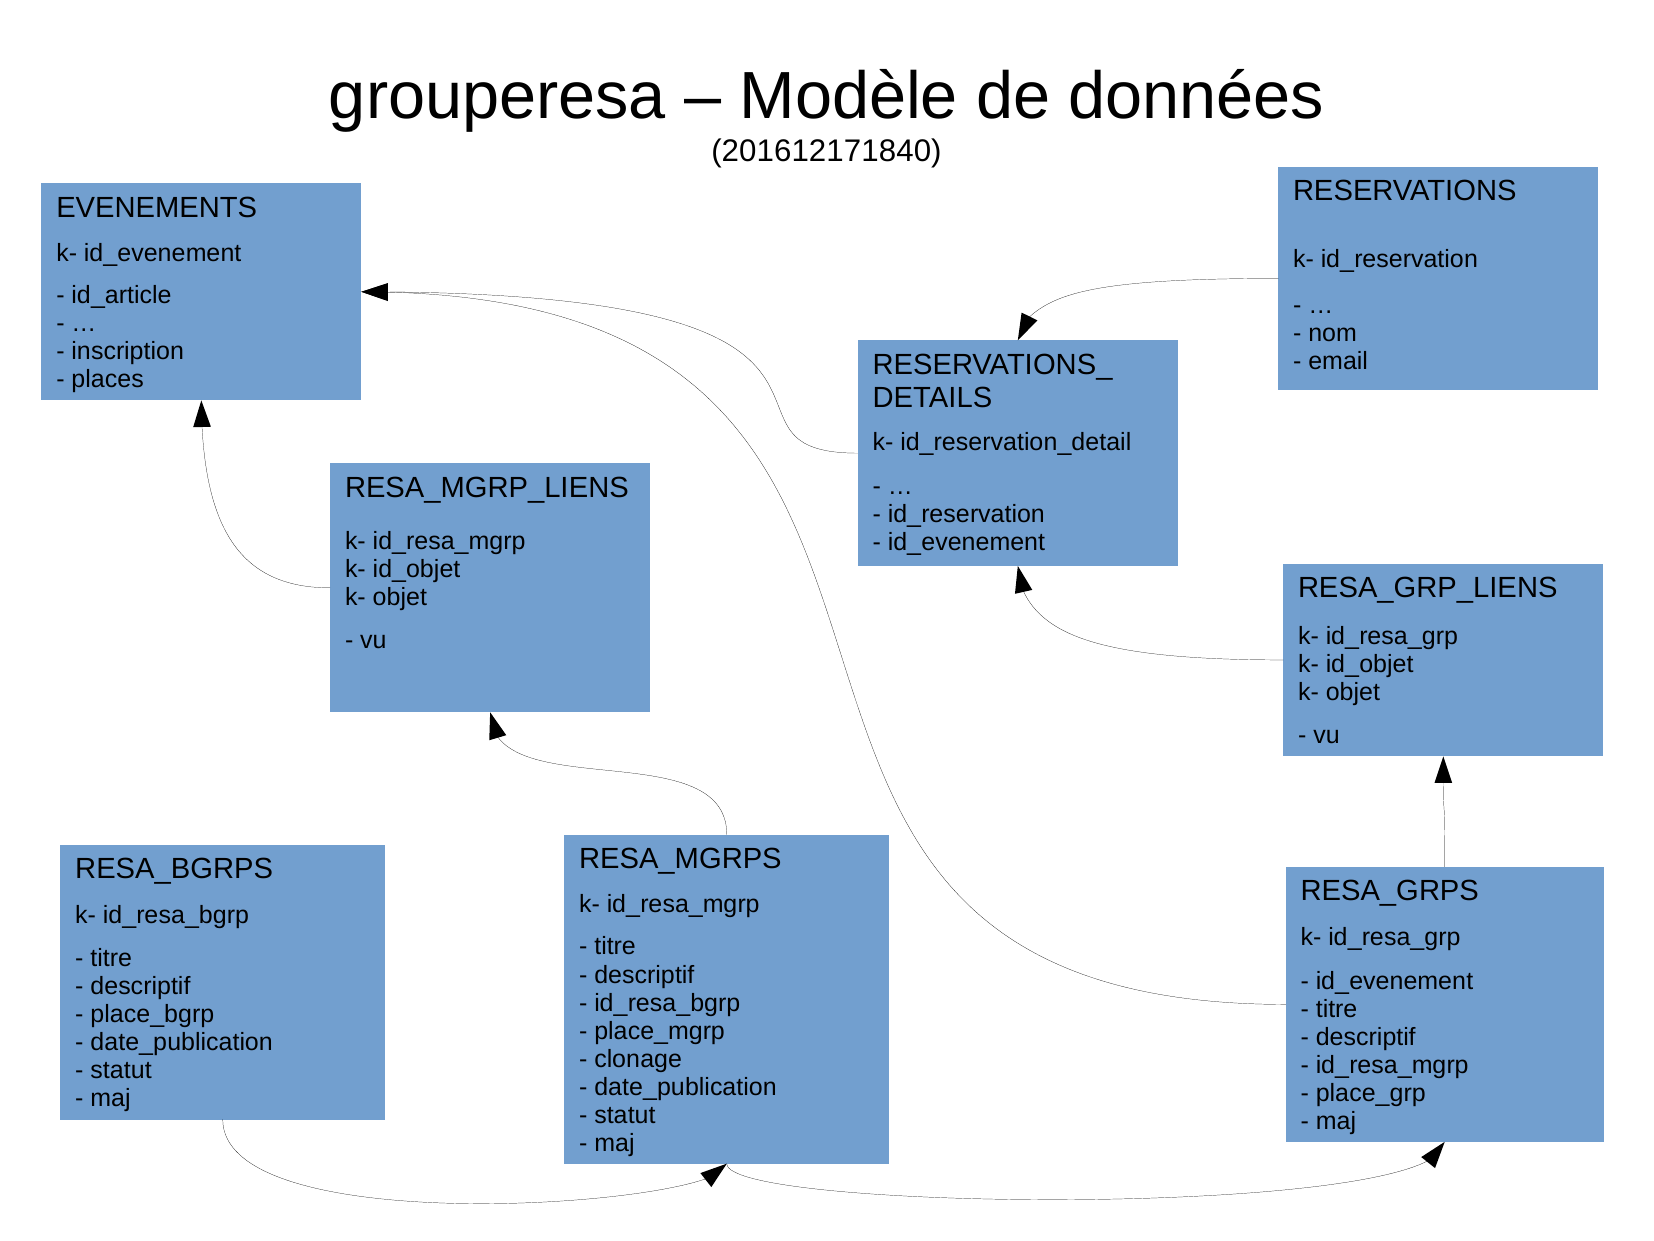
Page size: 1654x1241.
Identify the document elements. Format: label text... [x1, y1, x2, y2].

table_cell - … - nom - email [1278, 284, 1598, 390]
title grouperesa – Modèle de données (201612171840) [82, 49, 1571, 178]
table_header RESERVATIONS_ DETAILS [858, 340, 1178, 421]
table_cell - id_evenement - titre - descriptif - id_resa_mgrp - place_grp - maj [1286, 959, 1604, 1142]
table_cell k- id_resa_mgrp k- id_objet k- objet [330, 520, 650, 618]
table_cell - titre - descriptif - id_resa_bgrp - place_mgrp - clonage - date_publication - statut - maj [564, 925, 889, 1164]
table_cell k- id_evenement [41, 231, 361, 274]
table_cell k- id_reservation [1278, 237, 1598, 284]
table_header RESA_GRP_LIENS [1283, 564, 1603, 615]
table_cell - id_article - … - inscription - places [41, 274, 361, 400]
table_header RESERVATIONS [1278, 167, 1598, 237]
table_cell - vu [330, 618, 650, 712]
table_cell k- id_resa_bgrp [60, 893, 385, 937]
table_cell - titre - descriptif - place_bgrp - date_publication - statut - maj [60, 937, 385, 1120]
table_header RESA_MGRP_LIENS [330, 463, 650, 520]
table_header EVENEMENTS [41, 183, 361, 231]
table_cell k- id_resa_grp [1286, 915, 1604, 959]
table_cell - vu [1283, 713, 1603, 756]
table_cell k- id_resa_grp k- id_objet k- objet [1283, 615, 1603, 713]
table_header RESA_BGRPS [60, 845, 385, 893]
table_header RESA_GRPS [1286, 867, 1604, 915]
table_header RESA_MGRPS [564, 835, 889, 882]
table_cell - … - id_reservation - id_evenement [858, 464, 1178, 566]
table_cell k- id_resa_mgrp [564, 882, 889, 925]
table_cell k- id_reservation_detail [858, 421, 1178, 464]
